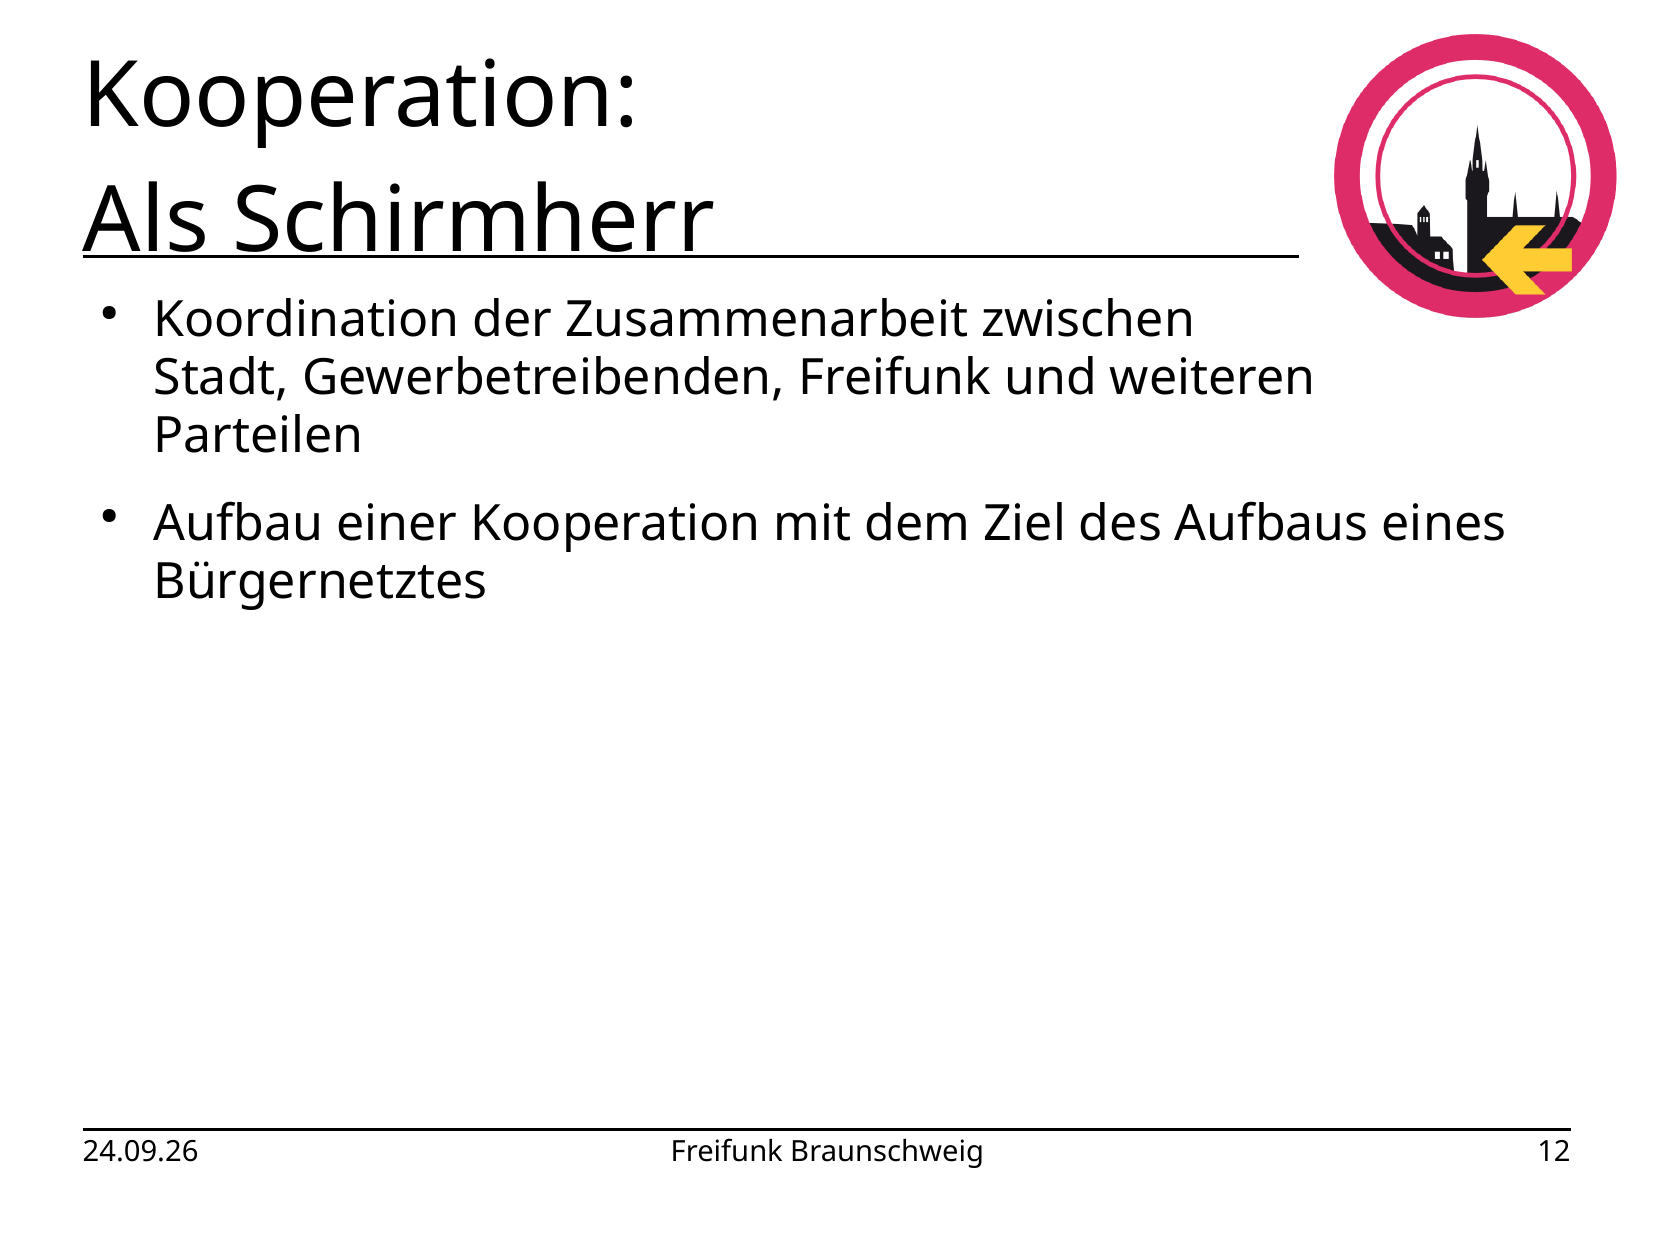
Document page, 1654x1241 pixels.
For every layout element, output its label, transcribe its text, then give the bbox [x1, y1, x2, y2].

list Koordination der Zusammenarbeit zwischen Stadt, Gewerbetreibenden, Freifunk und weiteren Parteilen Aufbau einer Kooperation mit dem Ziel des Aufbaus eines Bürgernetztes [82, 290, 1538, 1010]
picture [1331, 32, 1619, 319]
title Kooperation: Als Schirmherr [82, 45, 1300, 261]
